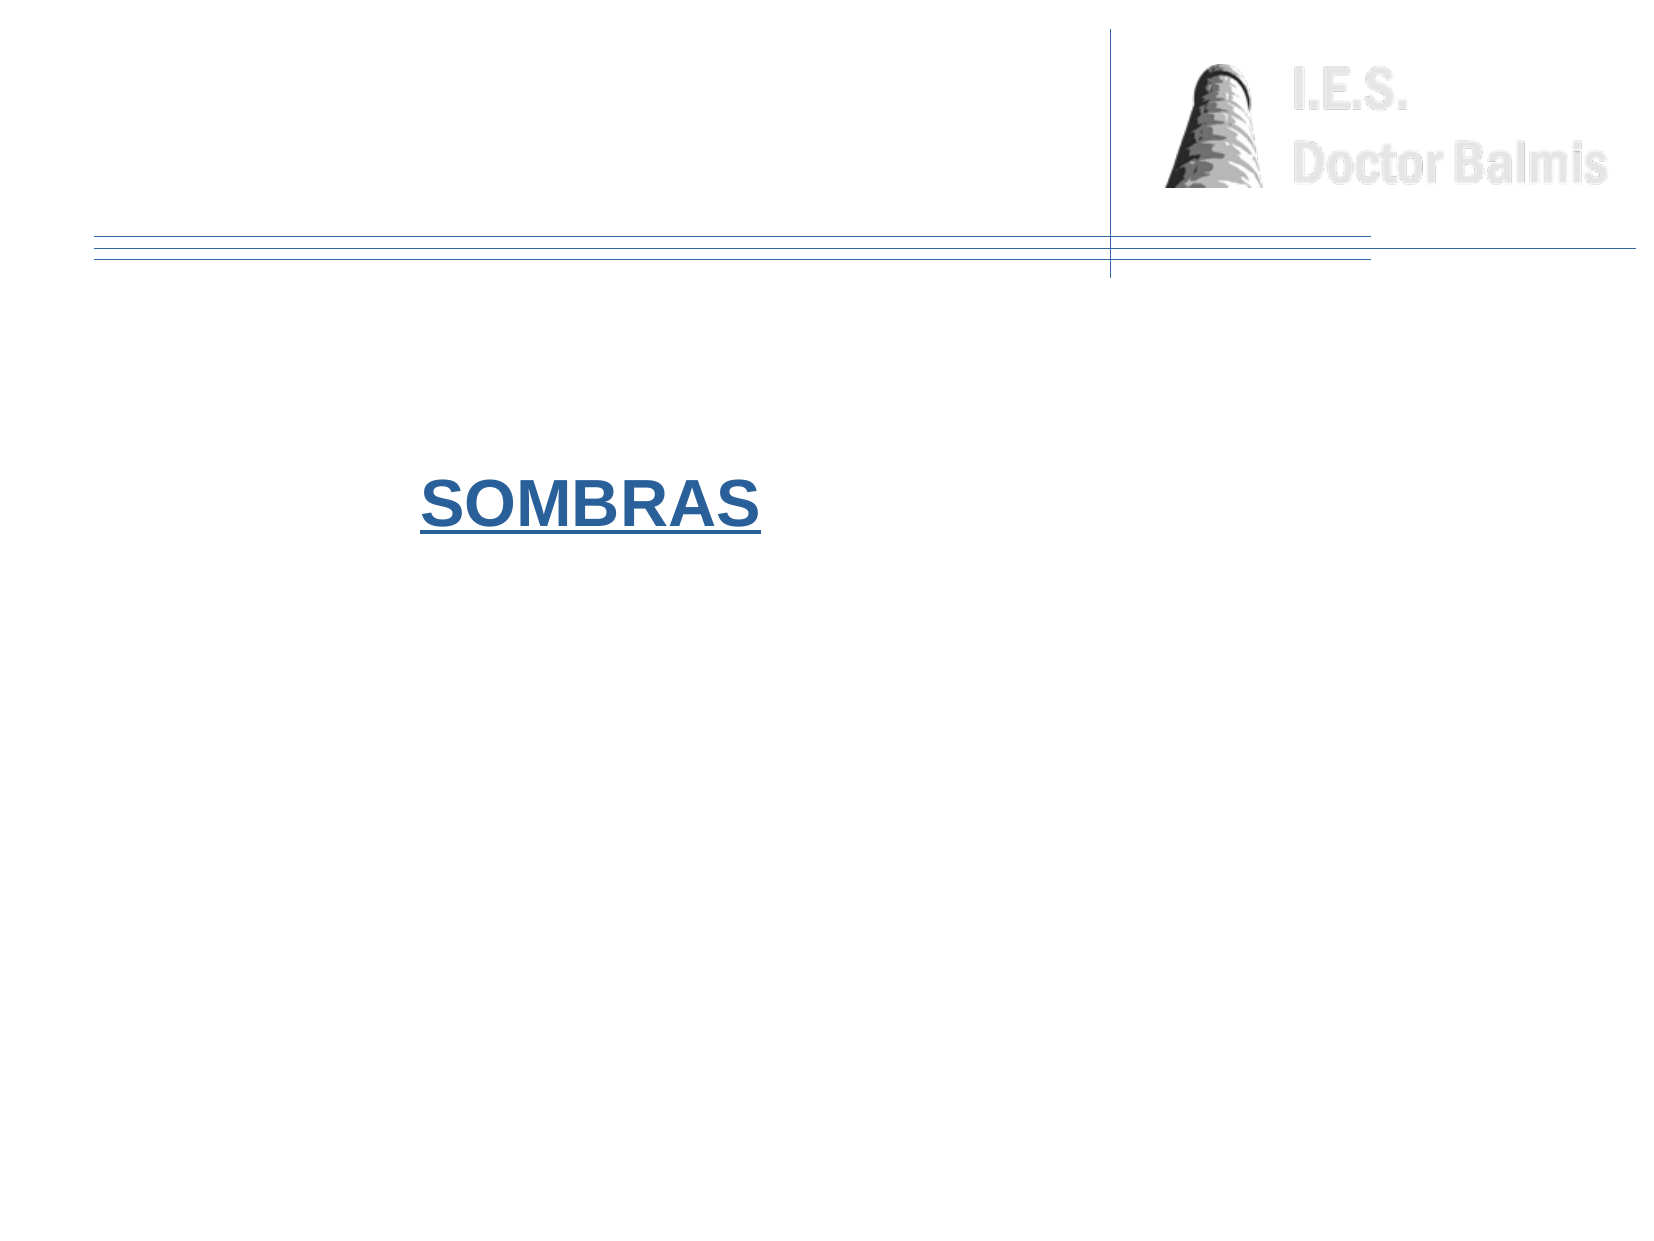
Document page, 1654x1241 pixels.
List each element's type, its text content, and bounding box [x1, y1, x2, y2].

picture [1133, 64, 1619, 188]
subtitle SOMBRAS [118, 23, 1063, 984]
